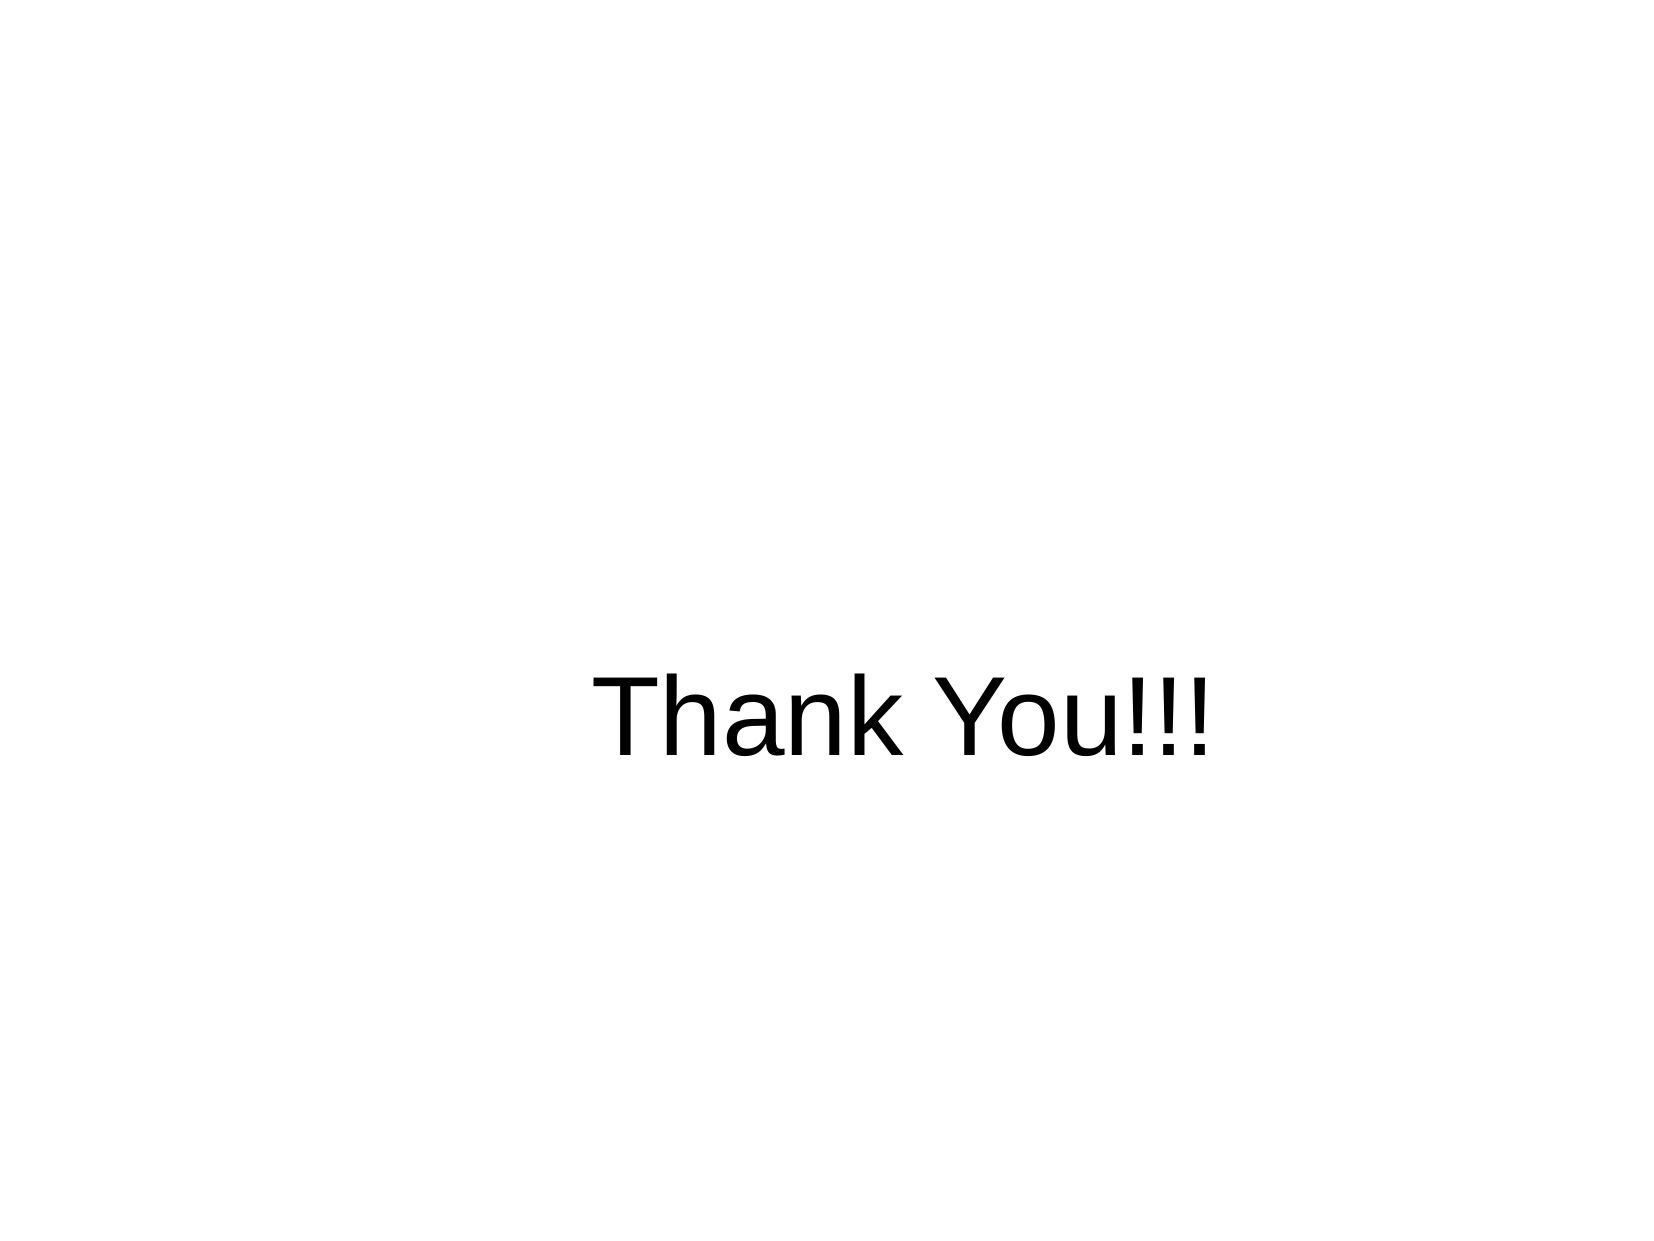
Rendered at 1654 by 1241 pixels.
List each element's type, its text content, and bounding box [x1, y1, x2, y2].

list Thank You!!! [82, 290, 1571, 1010]
